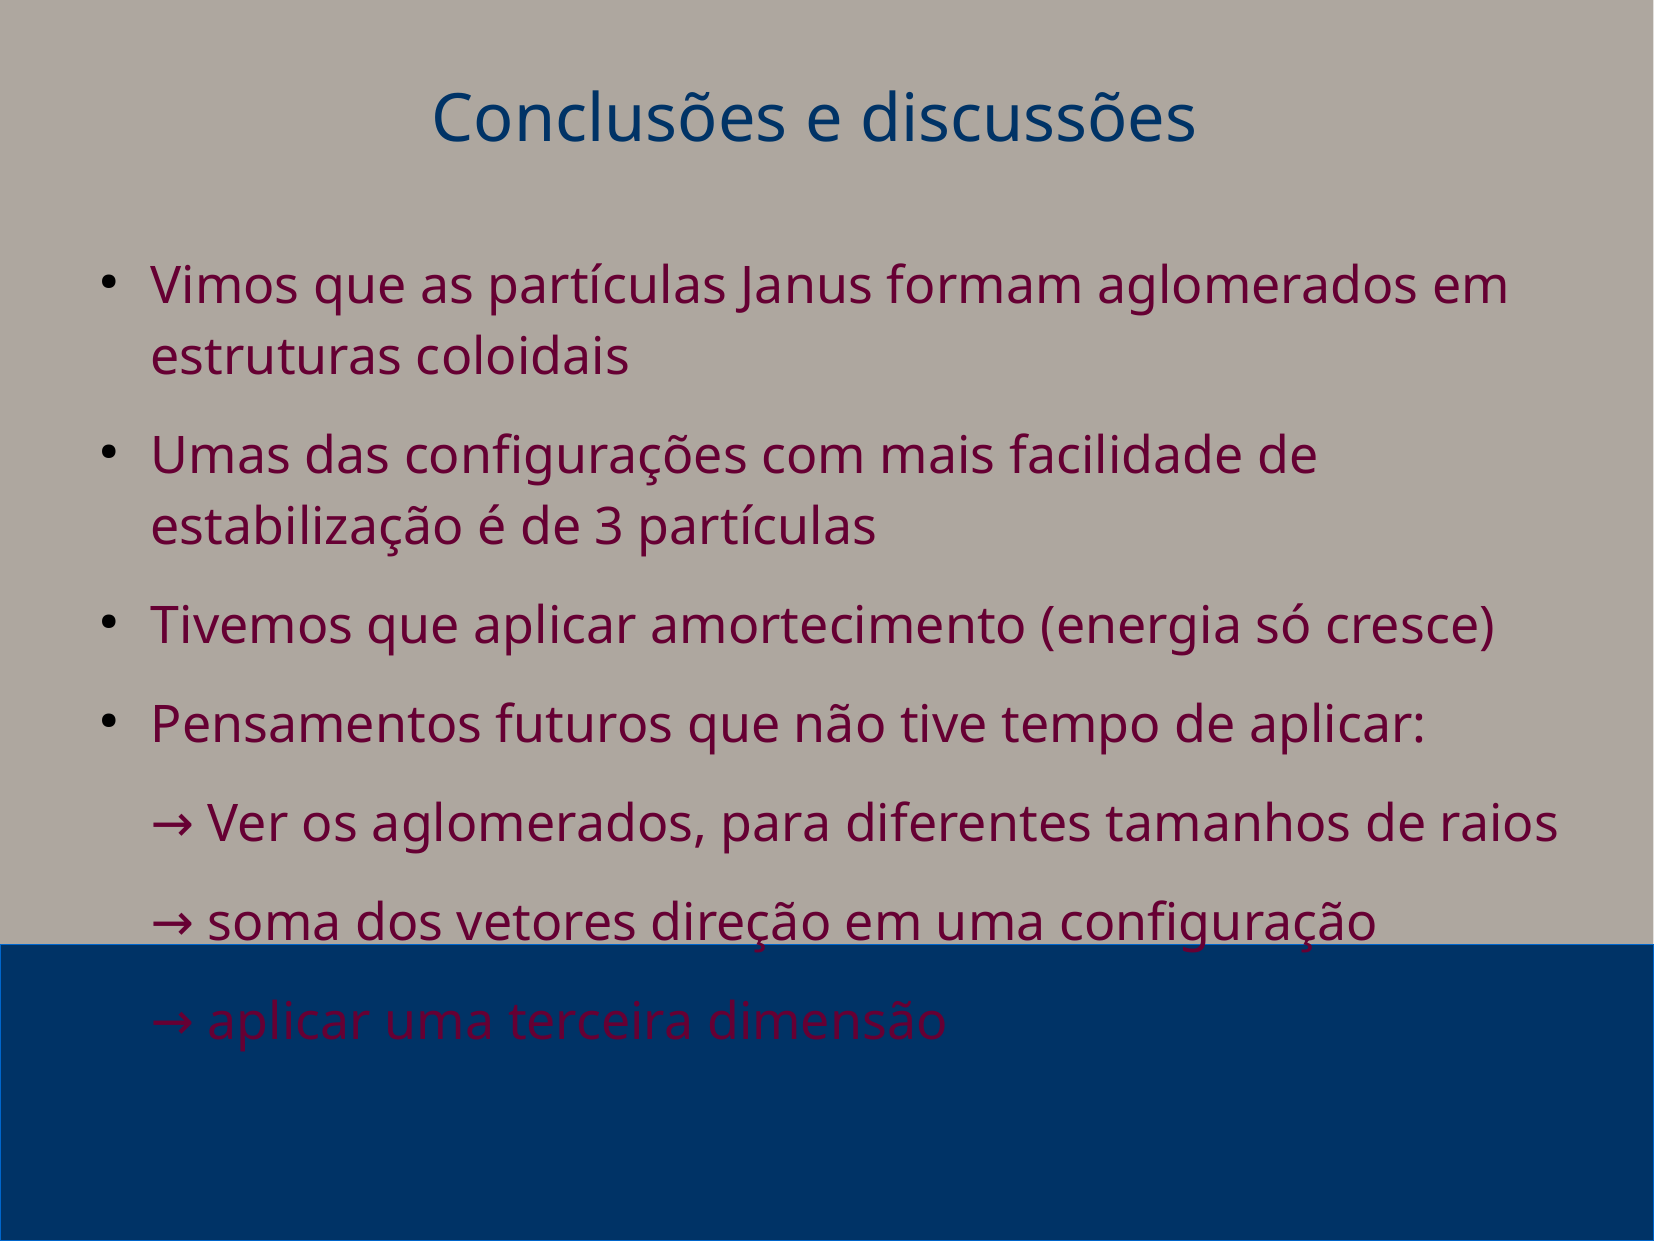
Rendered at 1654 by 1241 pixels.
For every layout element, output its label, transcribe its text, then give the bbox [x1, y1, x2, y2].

list Vimos que as partículas Janus formam aglomerados em estruturas coloidais Umas das configurações com mais facilidade de estabilização é de 3 partículas Tivemos que aplicar amortecimento (energia só cresce) Pensamentos futuros que não tive tempo de aplicar: → Ver os aglomerados, para diferentes tamanhos de raios → soma dos vetores direção em uma configuração → aplicar uma terceira dimensão [82, 248, 1571, 1134]
title Conclusões e discussões [70, 11, 1560, 219]
text_box [0, 944, 1654, 1241]
